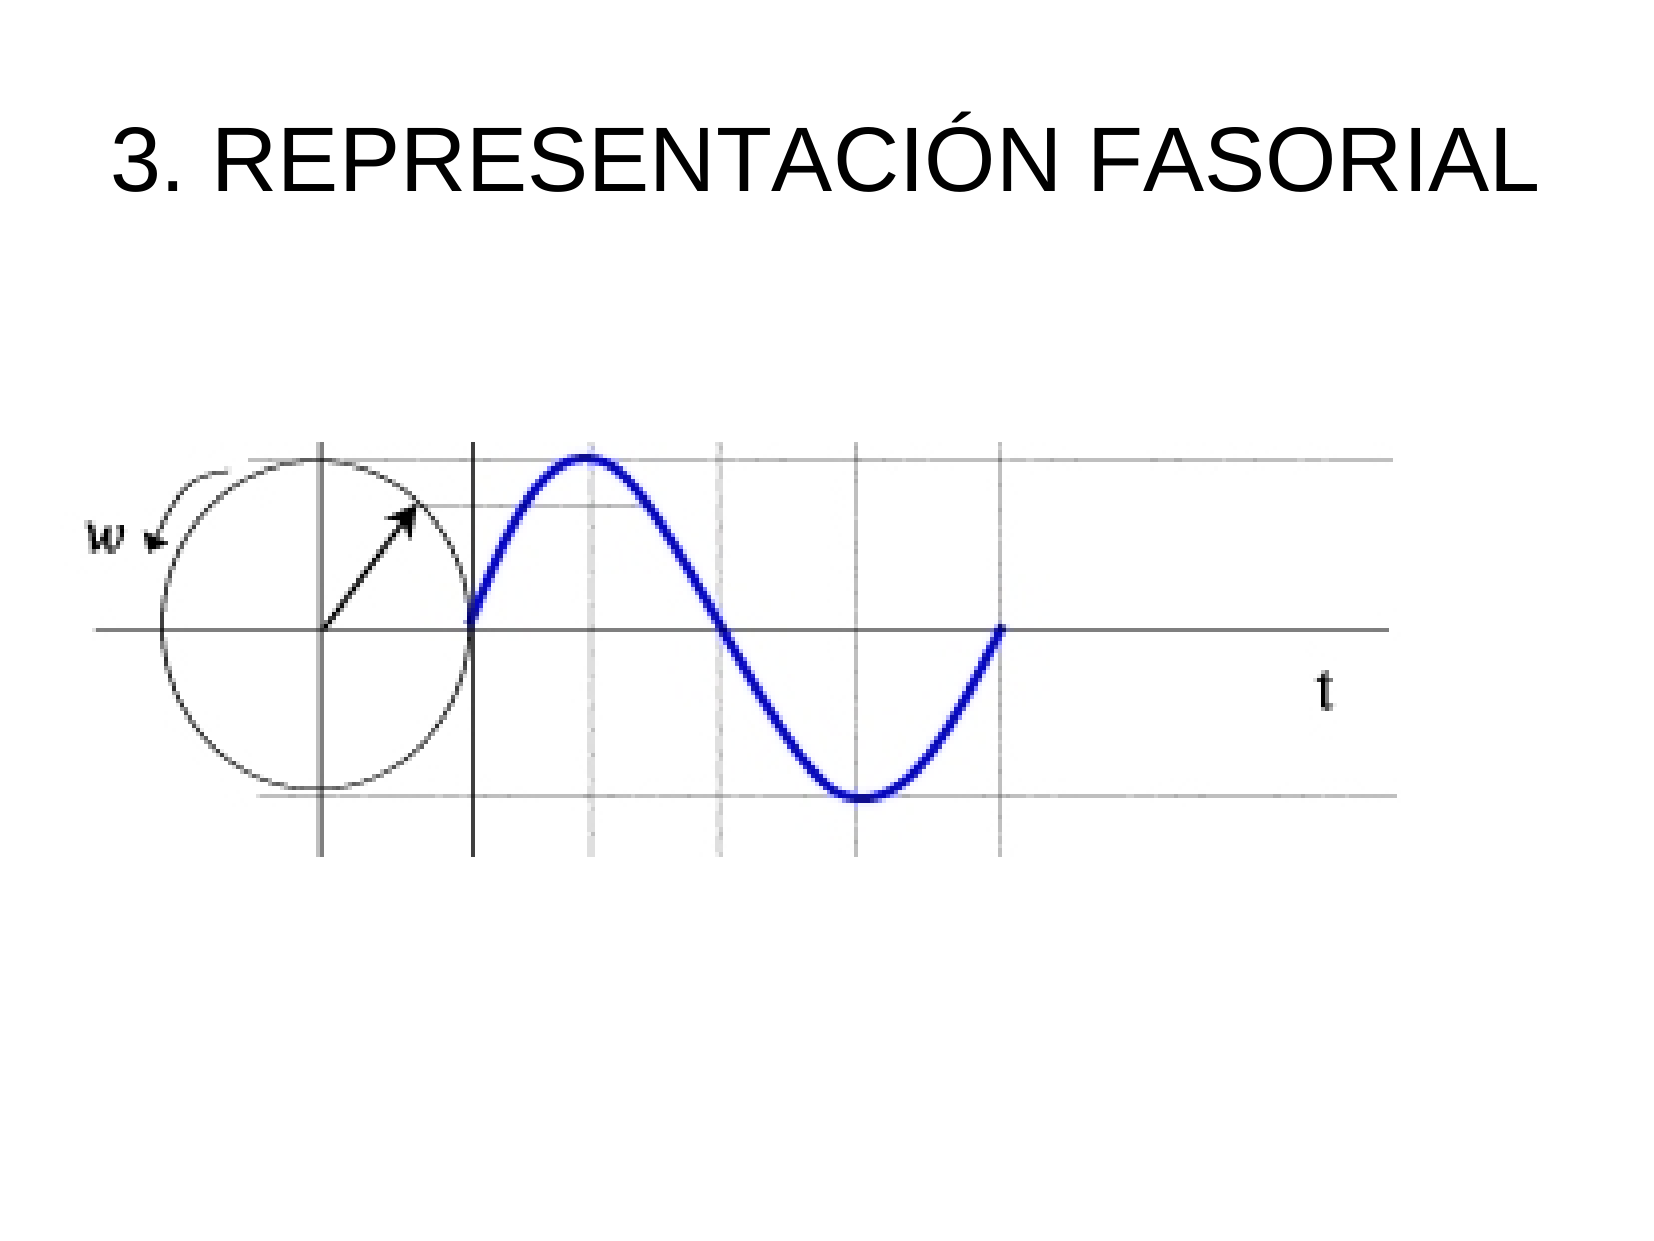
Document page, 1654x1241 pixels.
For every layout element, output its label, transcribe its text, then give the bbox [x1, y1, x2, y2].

picture [29, 442, 1625, 857]
title 3. REPRESENTACIÓN FASORIAL [82, 38, 1571, 268]
